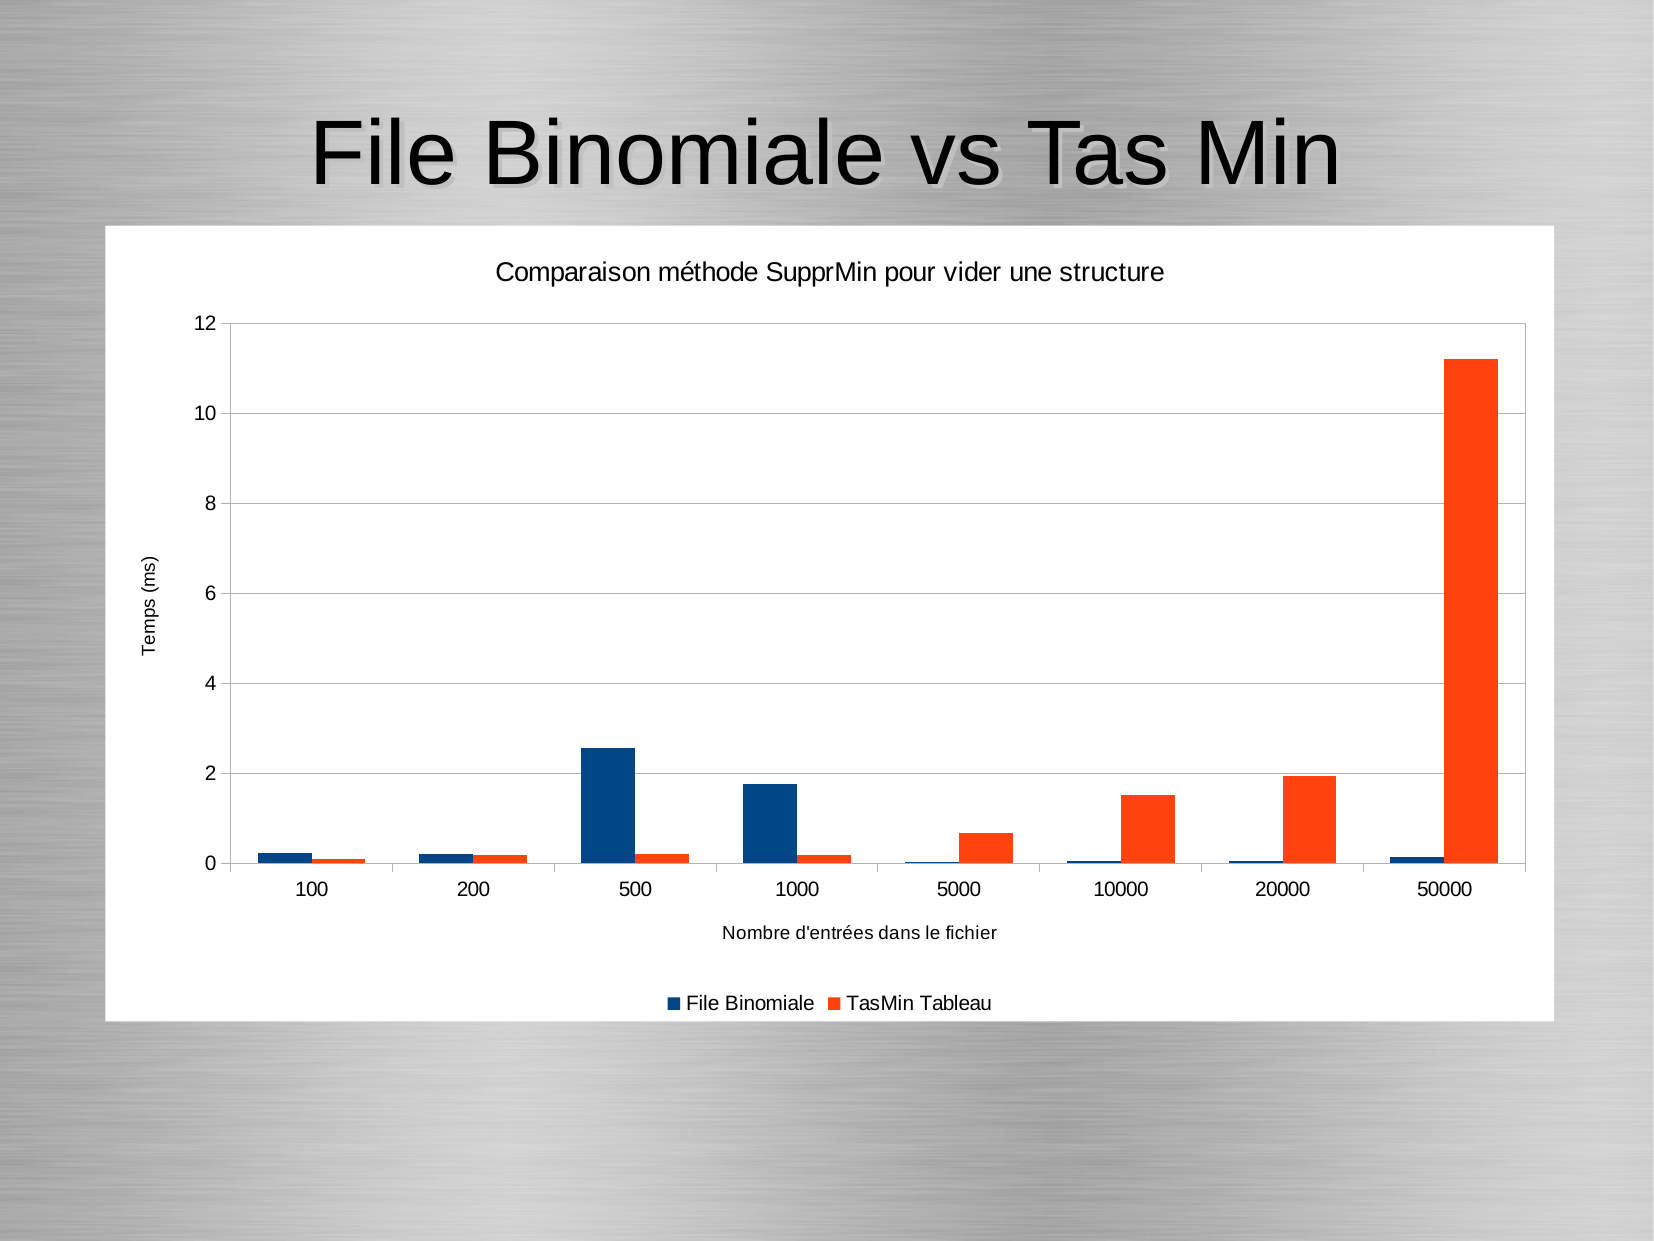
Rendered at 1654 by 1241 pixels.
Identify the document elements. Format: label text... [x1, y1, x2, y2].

chart [105, 225, 1555, 1022]
picture [0, 0, 1654, 1241]
title File Binomiale vs Tas Min [82, 49, 1571, 257]
